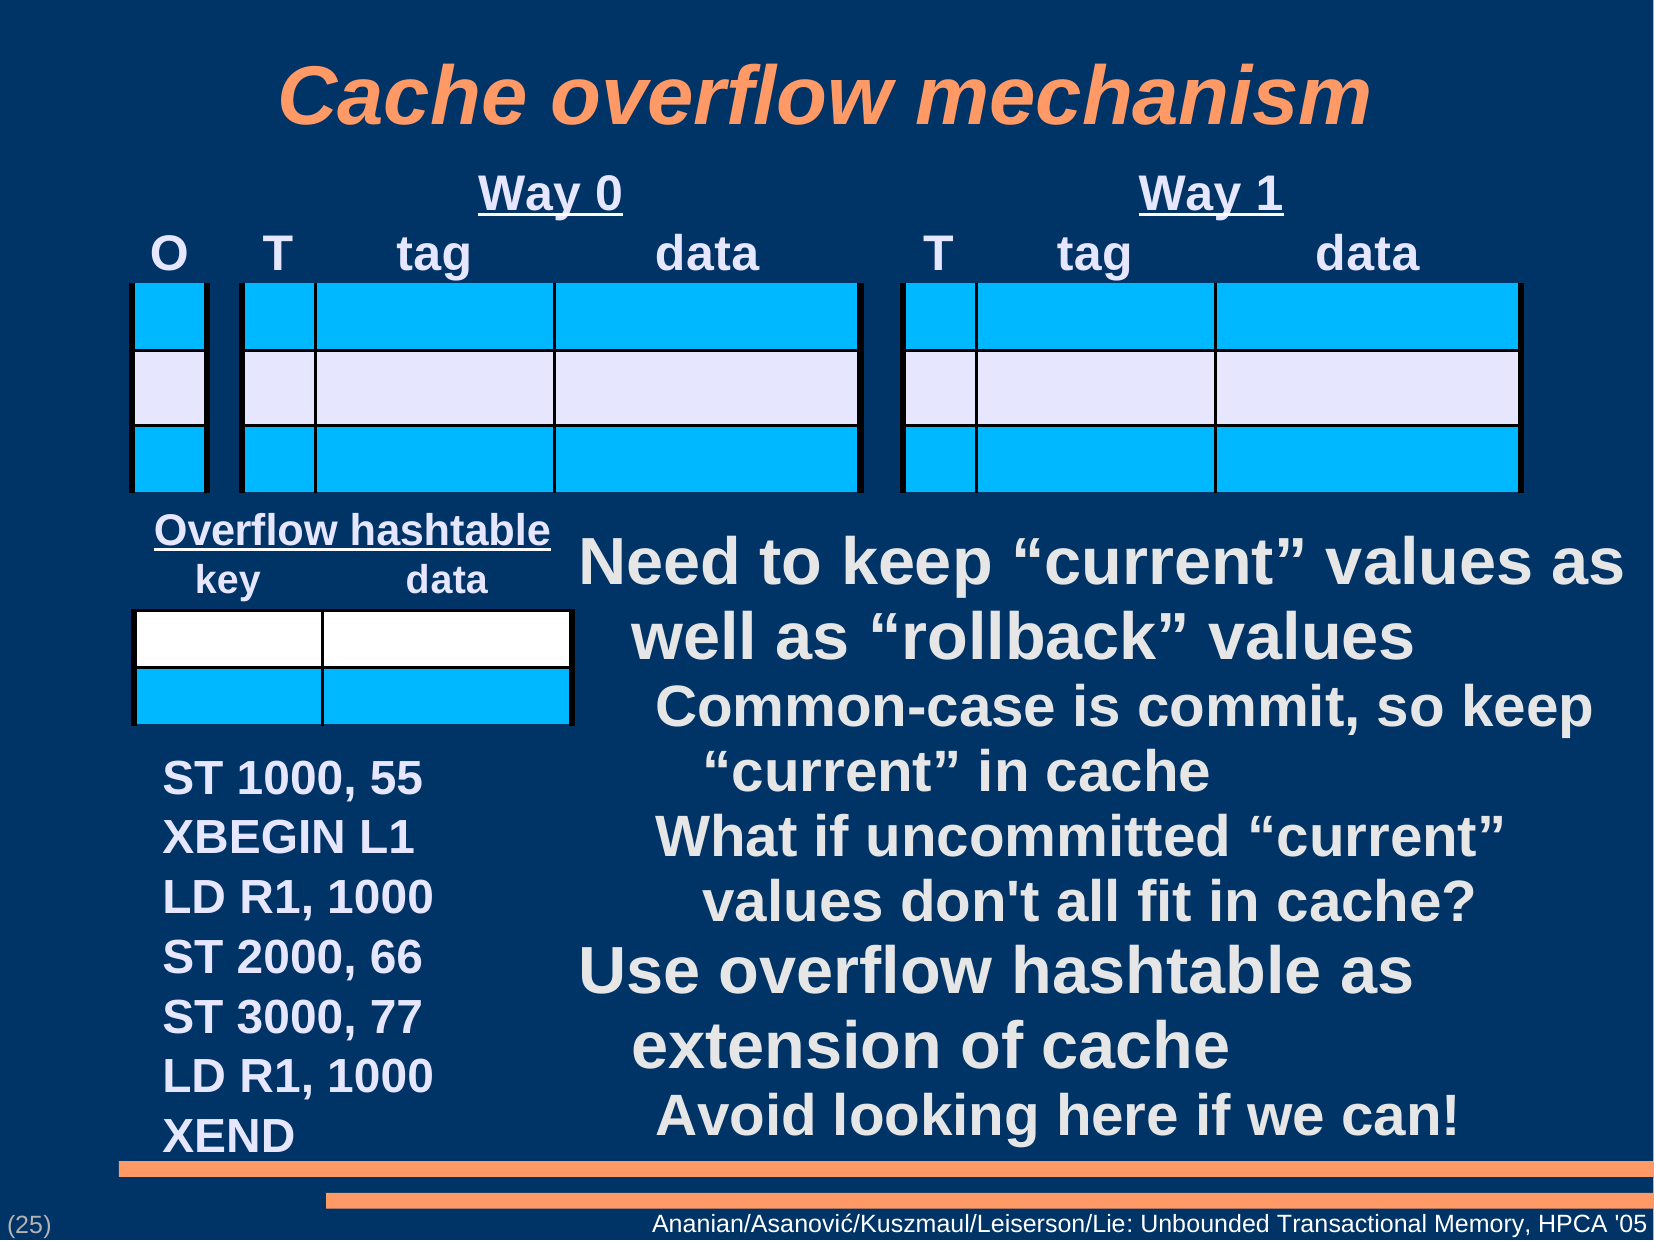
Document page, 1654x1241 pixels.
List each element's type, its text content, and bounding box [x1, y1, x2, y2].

title Cache overflow mechanism [51, 28, 1600, 163]
chart [127, 163, 1527, 495]
text_box ST 1000, 55 XBEGIN L1 LD R1, 1000 ST 2000, 66 ST 3000, 77 LD R1, 1000 XEND [162, 750, 435, 1163]
chart [128, 508, 577, 727]
list Need to keep “current” values as well as “rollback” values Common-case is commit, so keep “current” in cache What if uncommitted “current” values don't all fit in cache? Use overflow hashtable as extension of cache Avoid looking here if we can! [560, 523, 1633, 1161]
